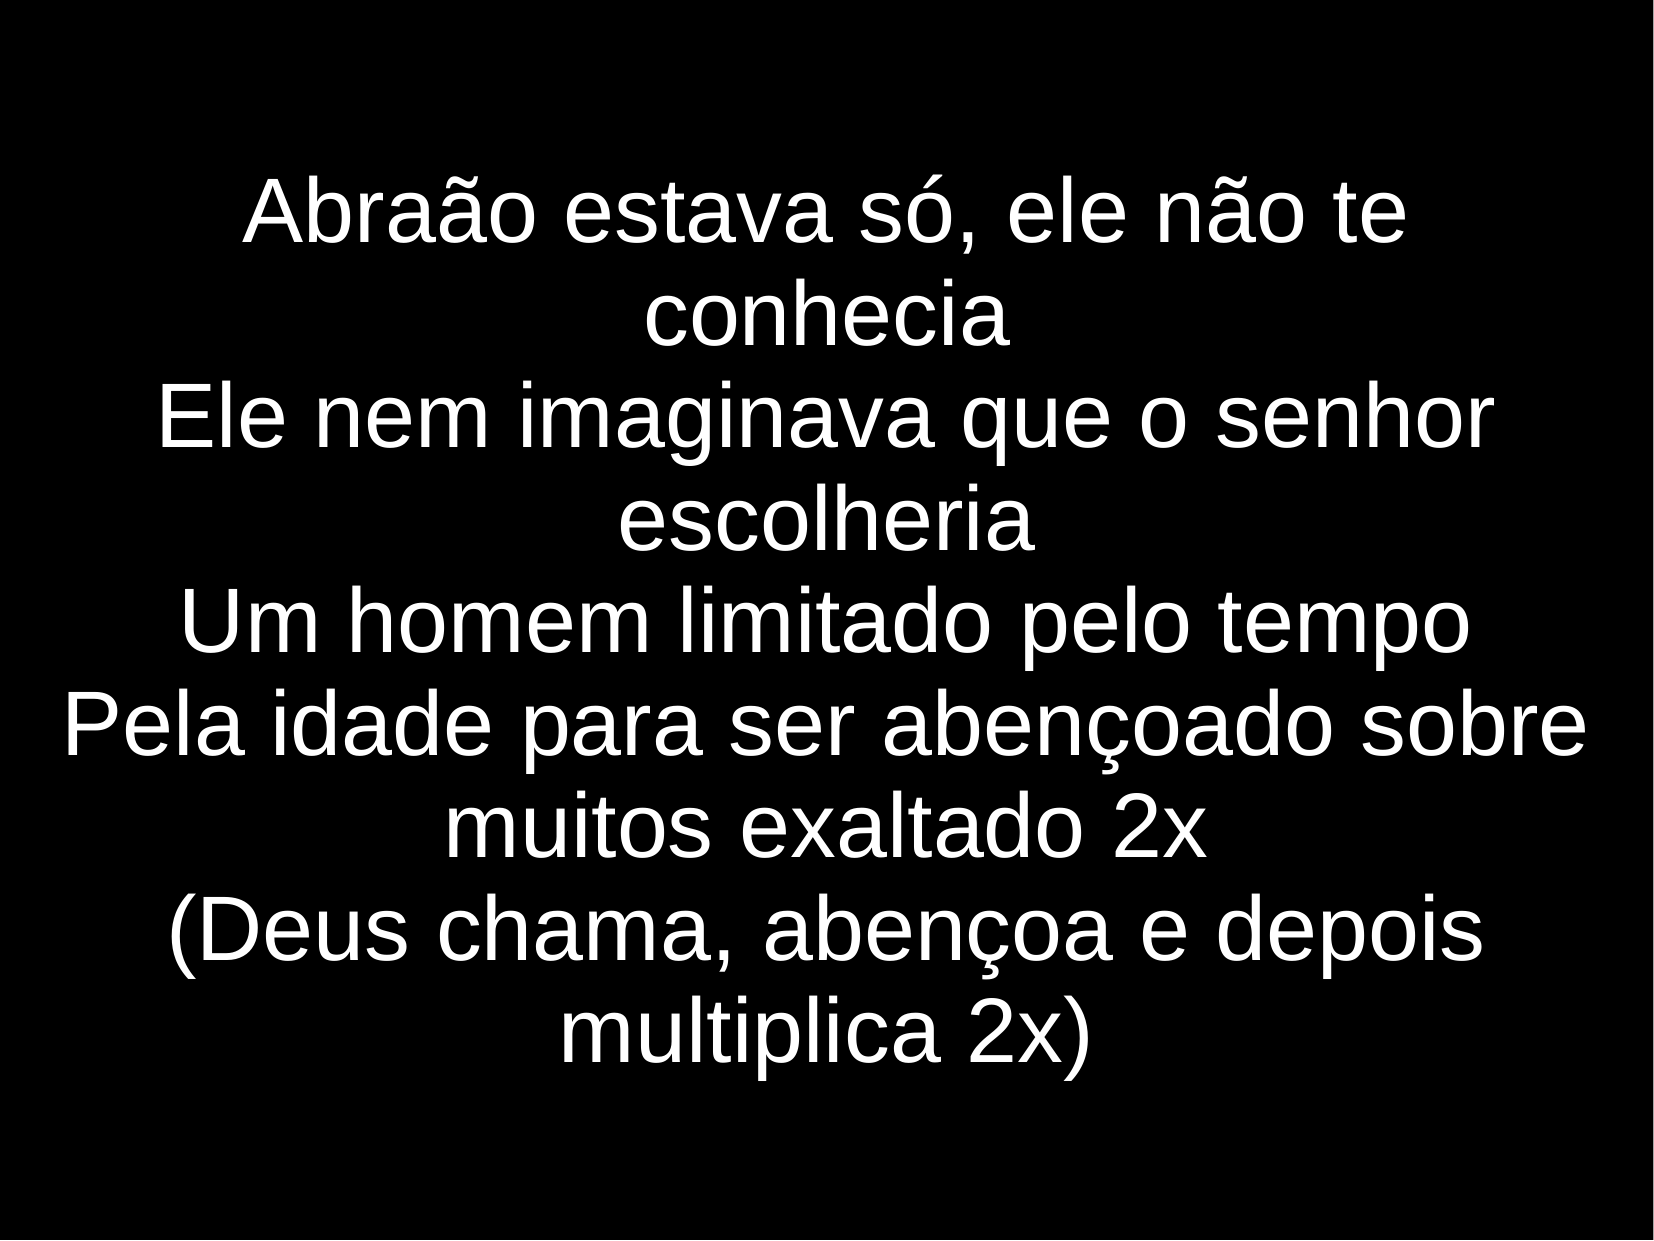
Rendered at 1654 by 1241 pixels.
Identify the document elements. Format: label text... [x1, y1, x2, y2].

subtitle Abraão estava só, ele não te conhecia Ele nem imaginava que o senhor escolheria Um homem limitado pelo tempo Pela idade para ser abençoado sobre muitos exaltado 2x (Deus chama, abençoa e depois multiplica 2x) [47, 0, 1607, 1241]
